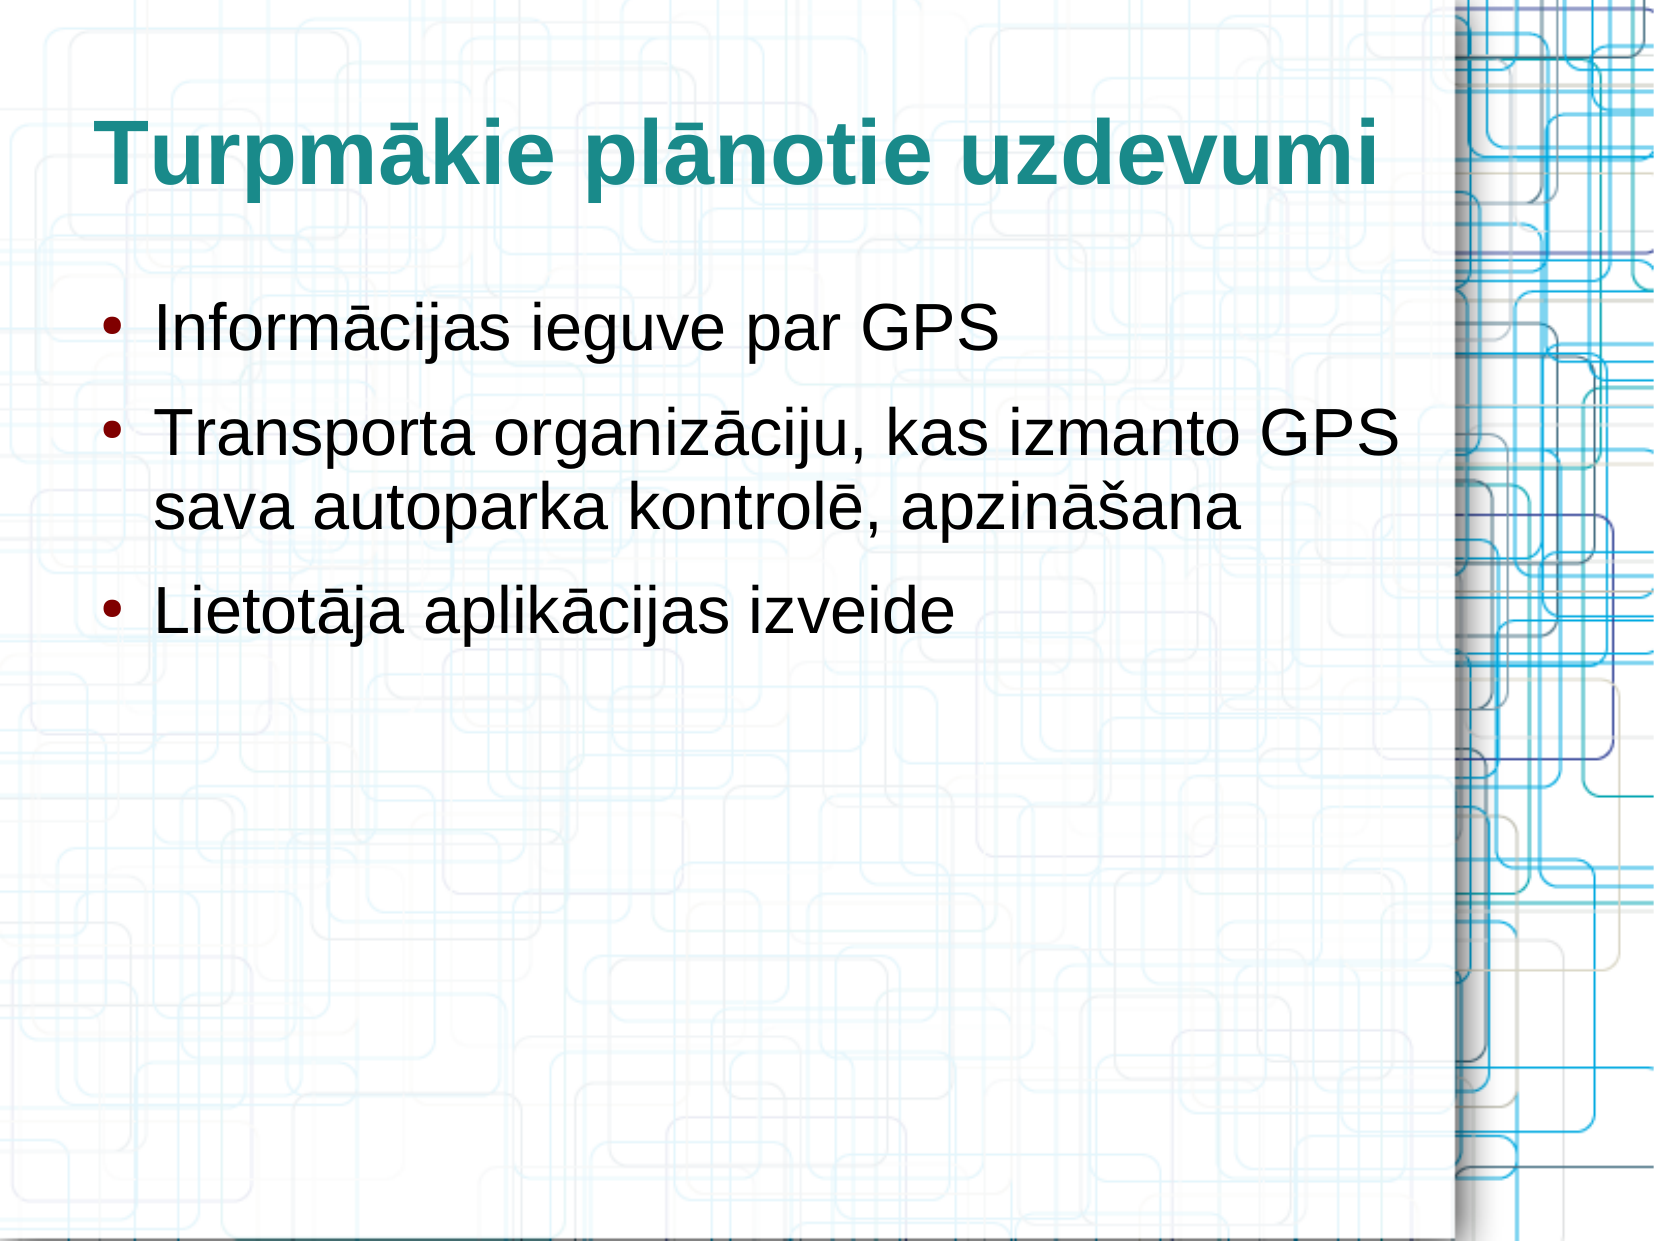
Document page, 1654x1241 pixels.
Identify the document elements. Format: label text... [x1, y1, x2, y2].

title Turpmākie plānotie uzdevumi [59, 49, 1418, 257]
list Informācijas ieguve par GPS Transporta organizāciju, kas izmanto GPS sava autoparka kontrolē, apzināšana Lietotāja aplikācijas izveide [82, 290, 1418, 1109]
picture [0, 0, 1654, 1241]
